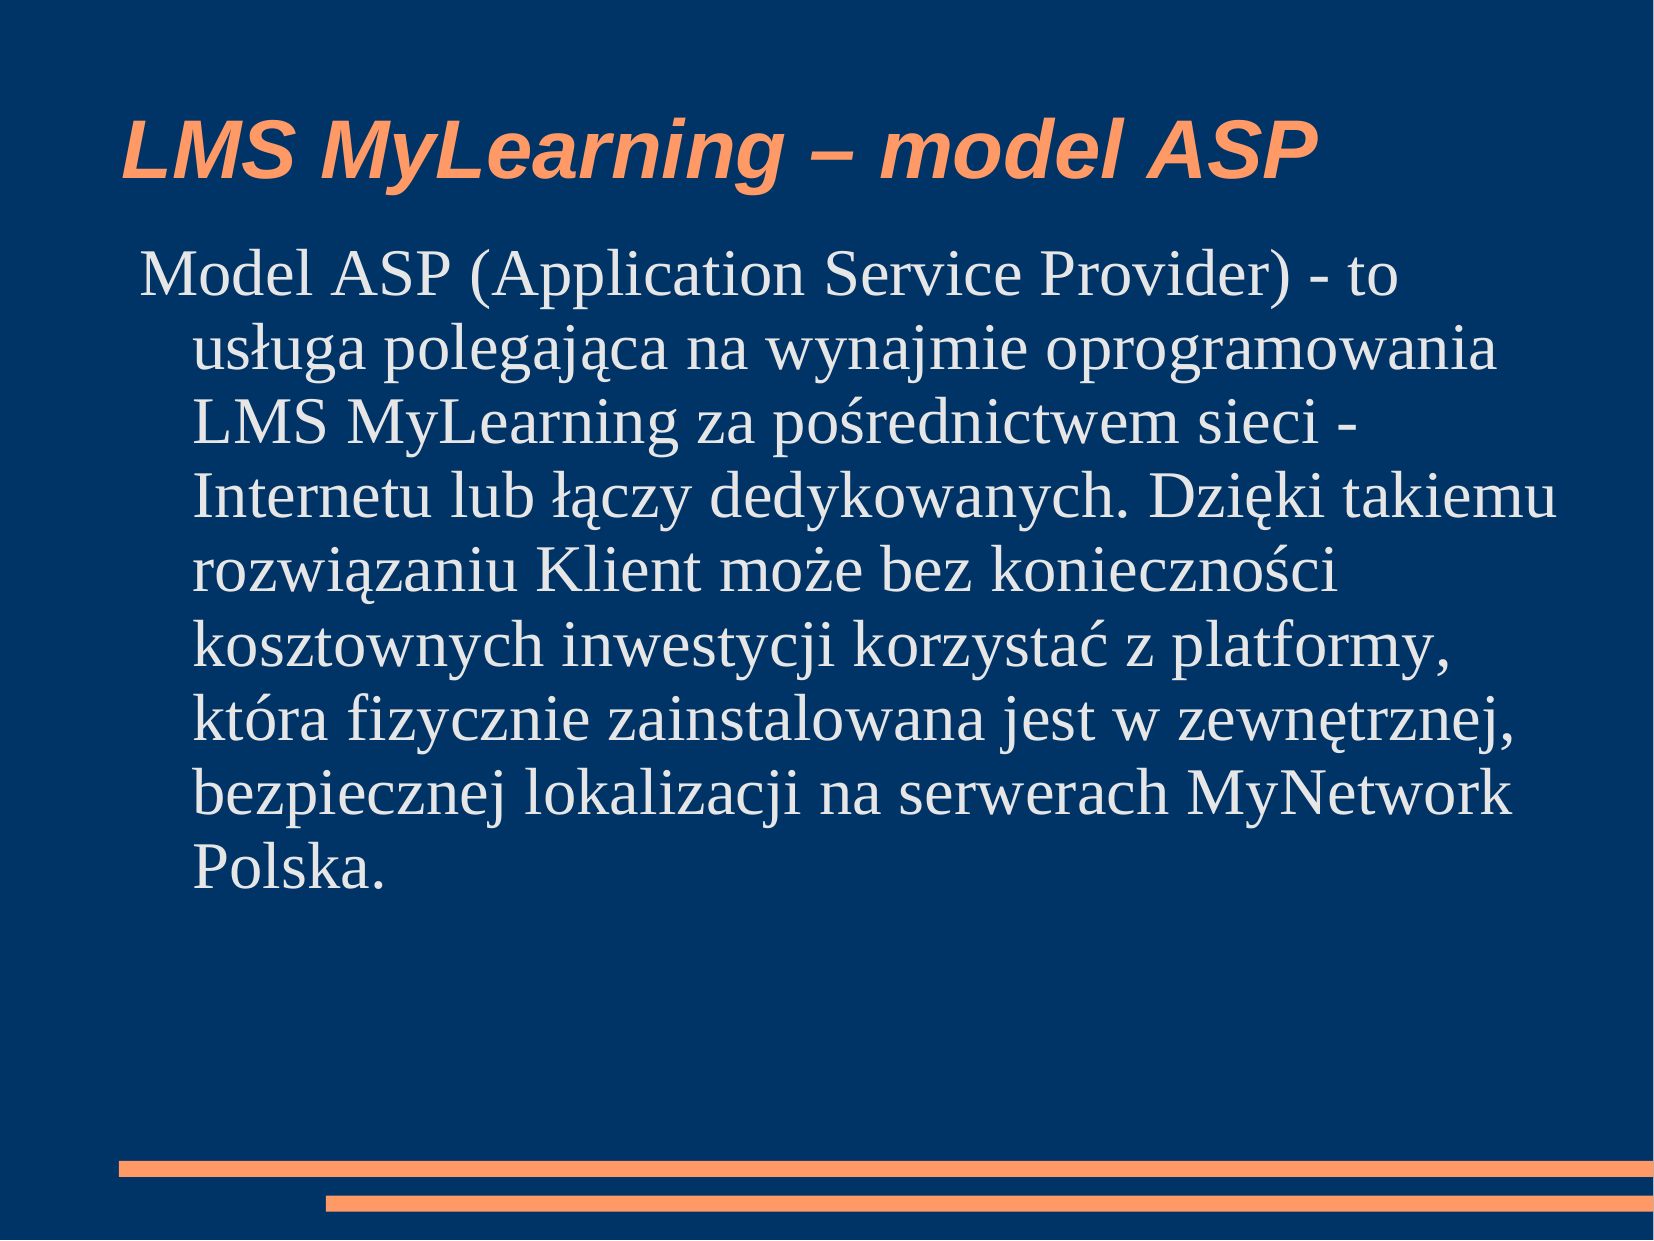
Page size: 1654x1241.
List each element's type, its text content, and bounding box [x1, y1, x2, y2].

title LMS MyLearning – model ASP [121, 53, 1534, 236]
list Model ASP (Application Service Provider) - to usługa polegająca na wynajmie oprogramowania LMS MyLearning za pośrednictwem sieci - Internetu lub łączy dedykowanych. Dzięki takiemu rozwiązaniu Klient może bez konieczności kosztownych inwestycji korzystać z platformy, która fizycznie zainstalowana jest w zewnętrznej, bezpiecznej lokalizacji na serwerach MyNetwork Polska. [121, 236, 1561, 1170]
